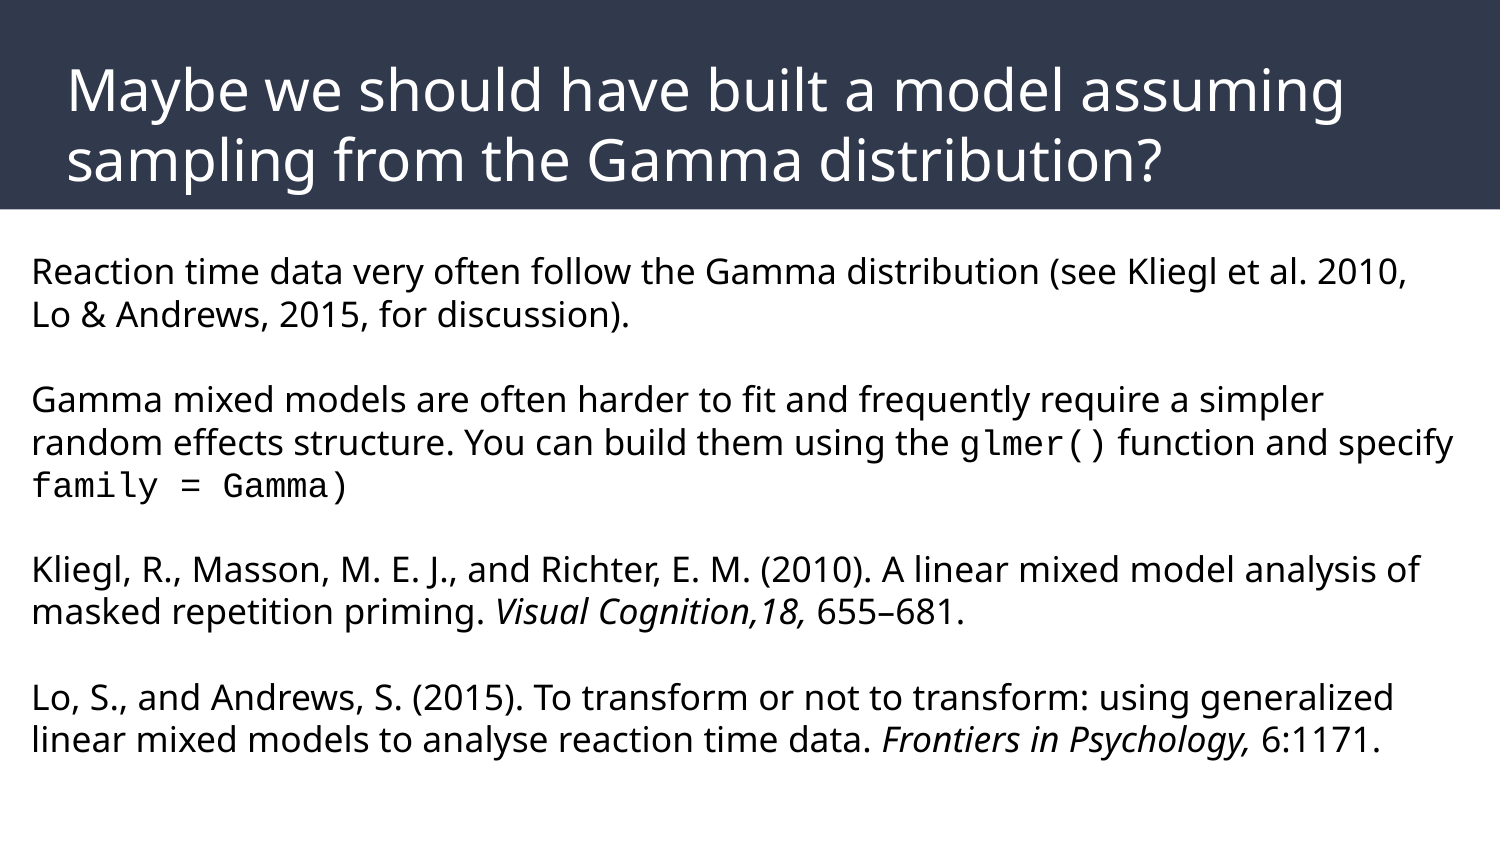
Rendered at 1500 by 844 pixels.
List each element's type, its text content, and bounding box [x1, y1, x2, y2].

title Maybe we should have built a model assuming sampling from the Gamma distribution? [51, 37, 1449, 140]
text_box Reaction time data very often follow the Gamma distribution (see Kliegl et al. 2010, Lo & Andrews, 2015, for discussion). Gamma mixed models are often harder to fit and frequently require a simpler random effects structure. You can build them using the glmer() function and specify family = Gamma) Kliegl, R., Masson, M. E. J., and Richter, E. M. (2010). A linear mixed model analysis of masked repetition priming. Visual Cognition,18, 655–681. Lo, S., and Andrews, S. (2015). To transform or not to transform: using generalized linear mixed models to analyse reaction time data. Frontiers in Psychology, 6:1171. [16, 234, 1472, 824]
